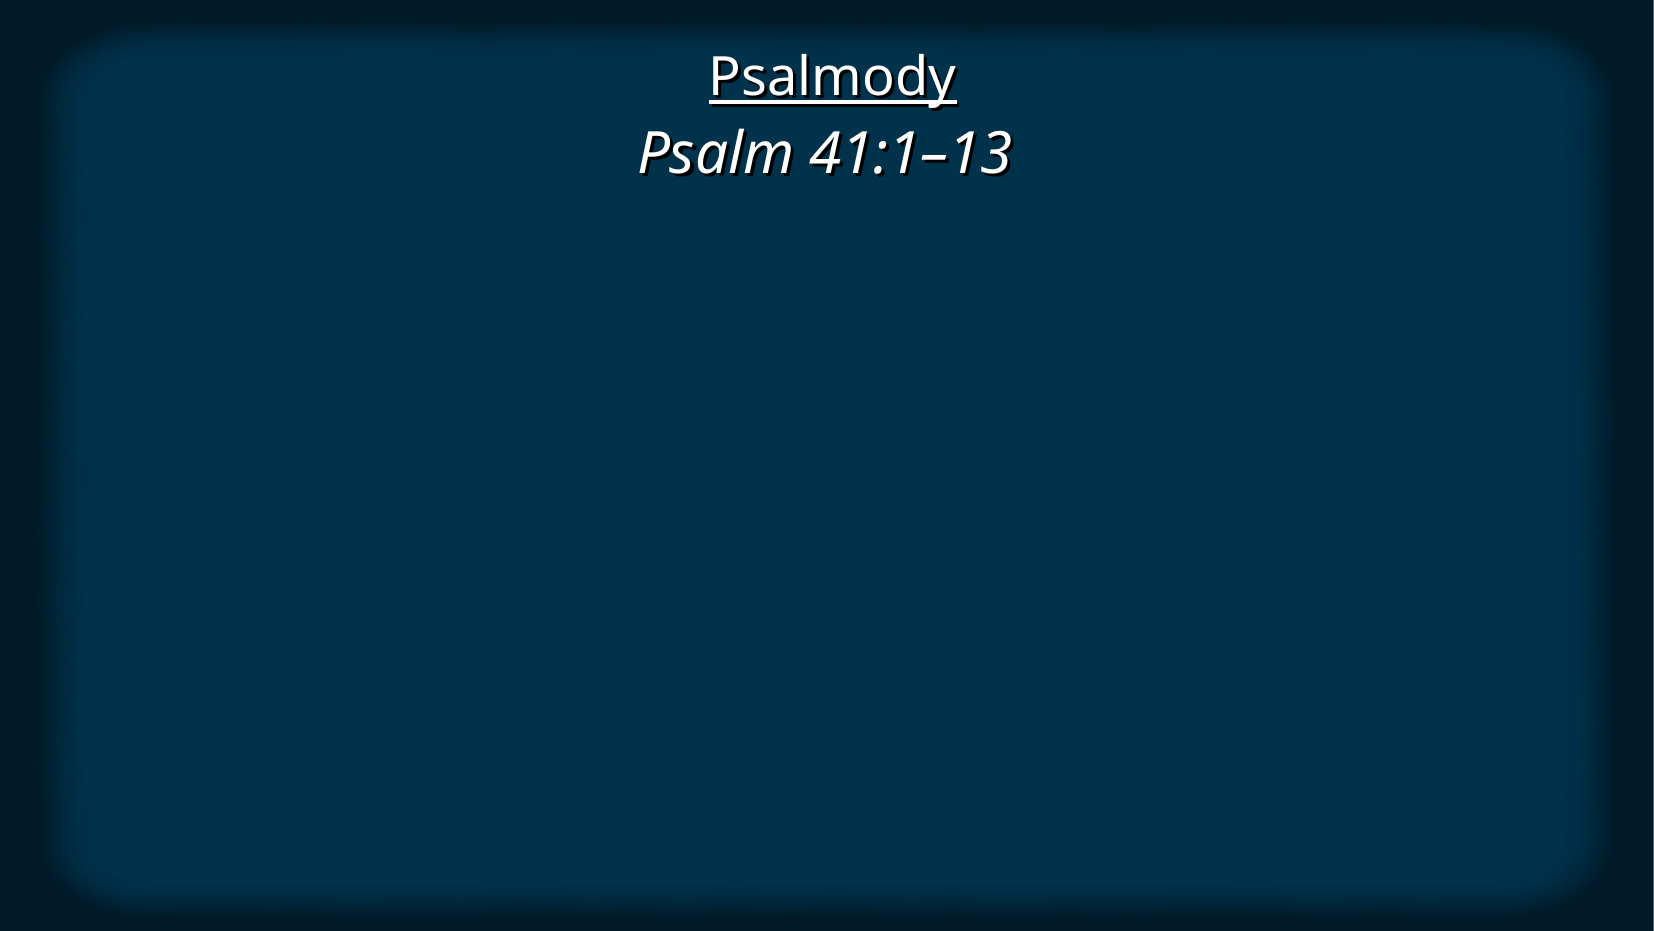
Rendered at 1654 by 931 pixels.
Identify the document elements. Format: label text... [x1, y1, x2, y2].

picture [0, 0, 1654, 931]
text_box Psalmody Psalm 41:1–13 [90, 30, 1576, 194]
